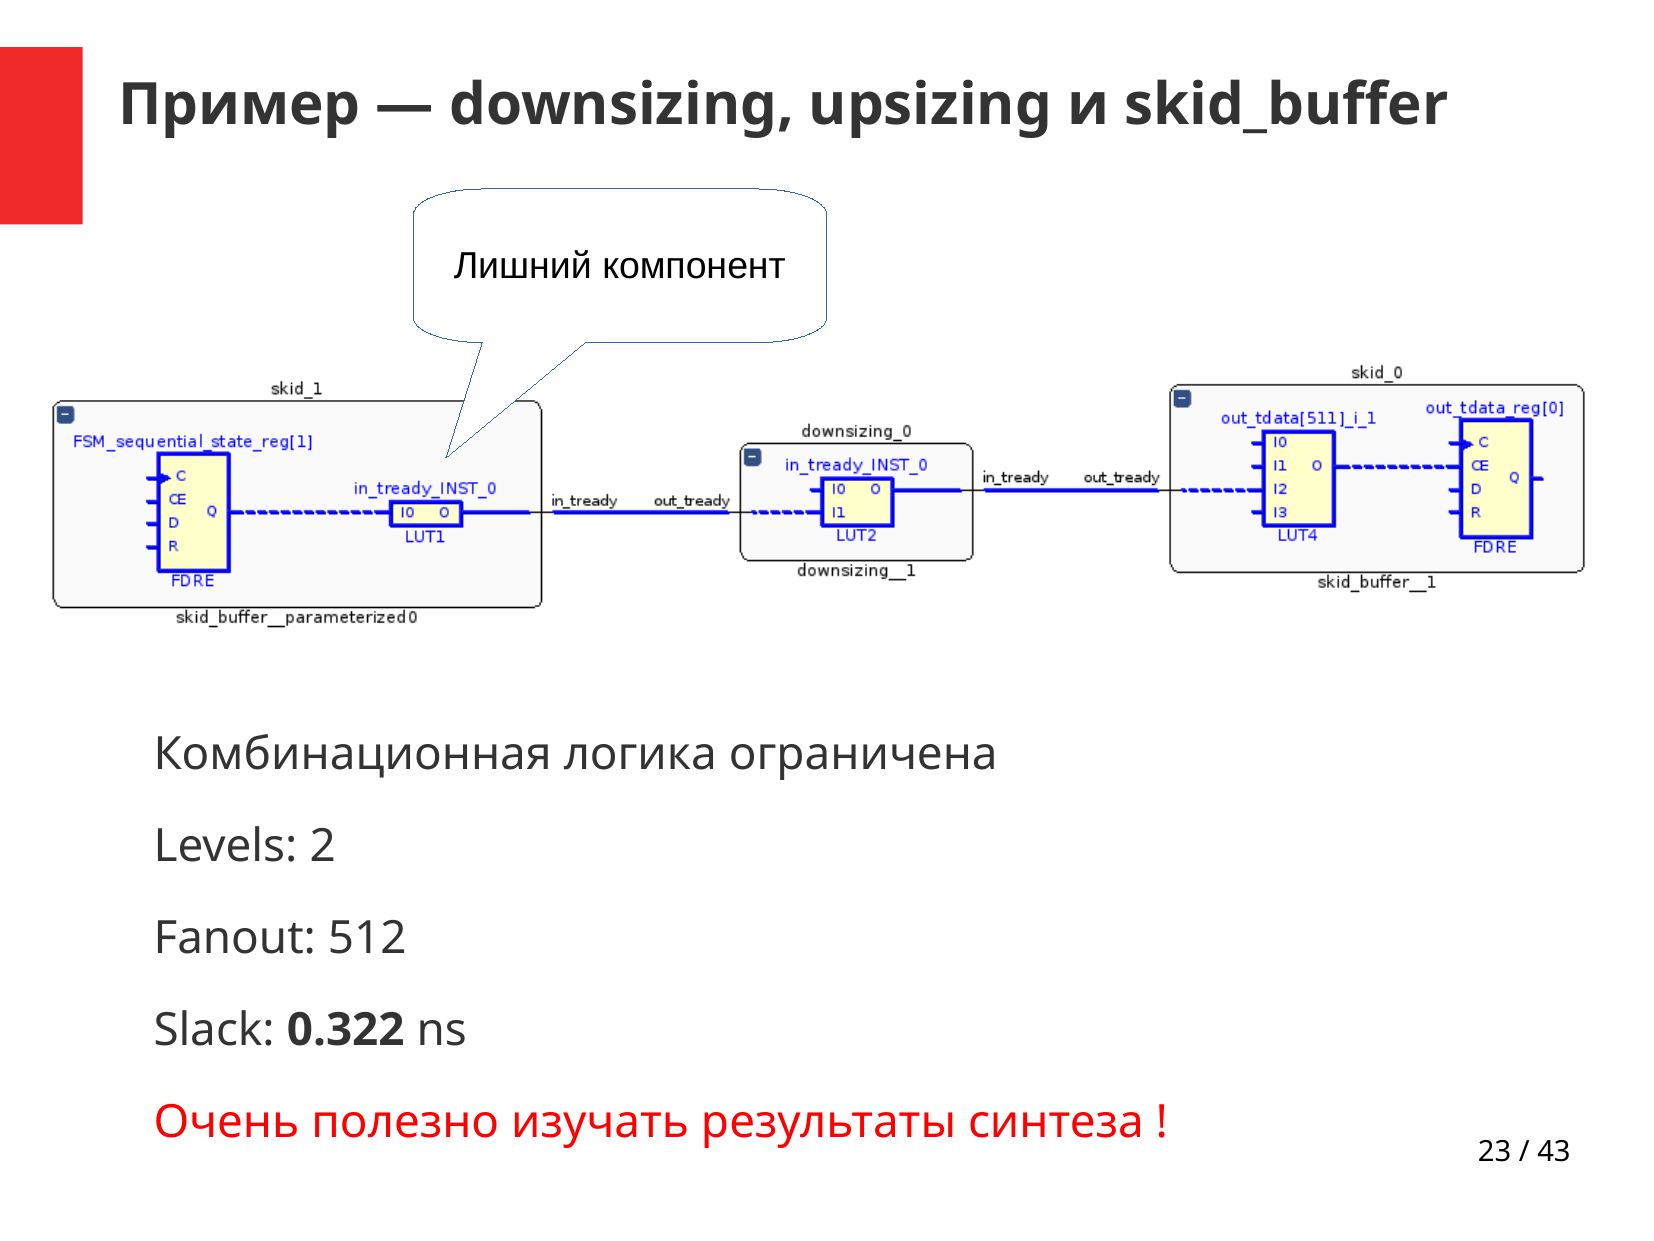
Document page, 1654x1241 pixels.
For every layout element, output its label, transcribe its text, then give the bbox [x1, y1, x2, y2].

list Комбинационная логика ограничена Levels: 2 Fanout: 512 Slack: 0.322 ns Очень полезно изучать результаты синтеза ! [82, 720, 1595, 1123]
text_box Лишний компонент [413, 188, 827, 458]
title Пример — downsizing, upsizing и skid_buffer [118, 49, 1571, 154]
picture [44, 295, 1595, 648]
